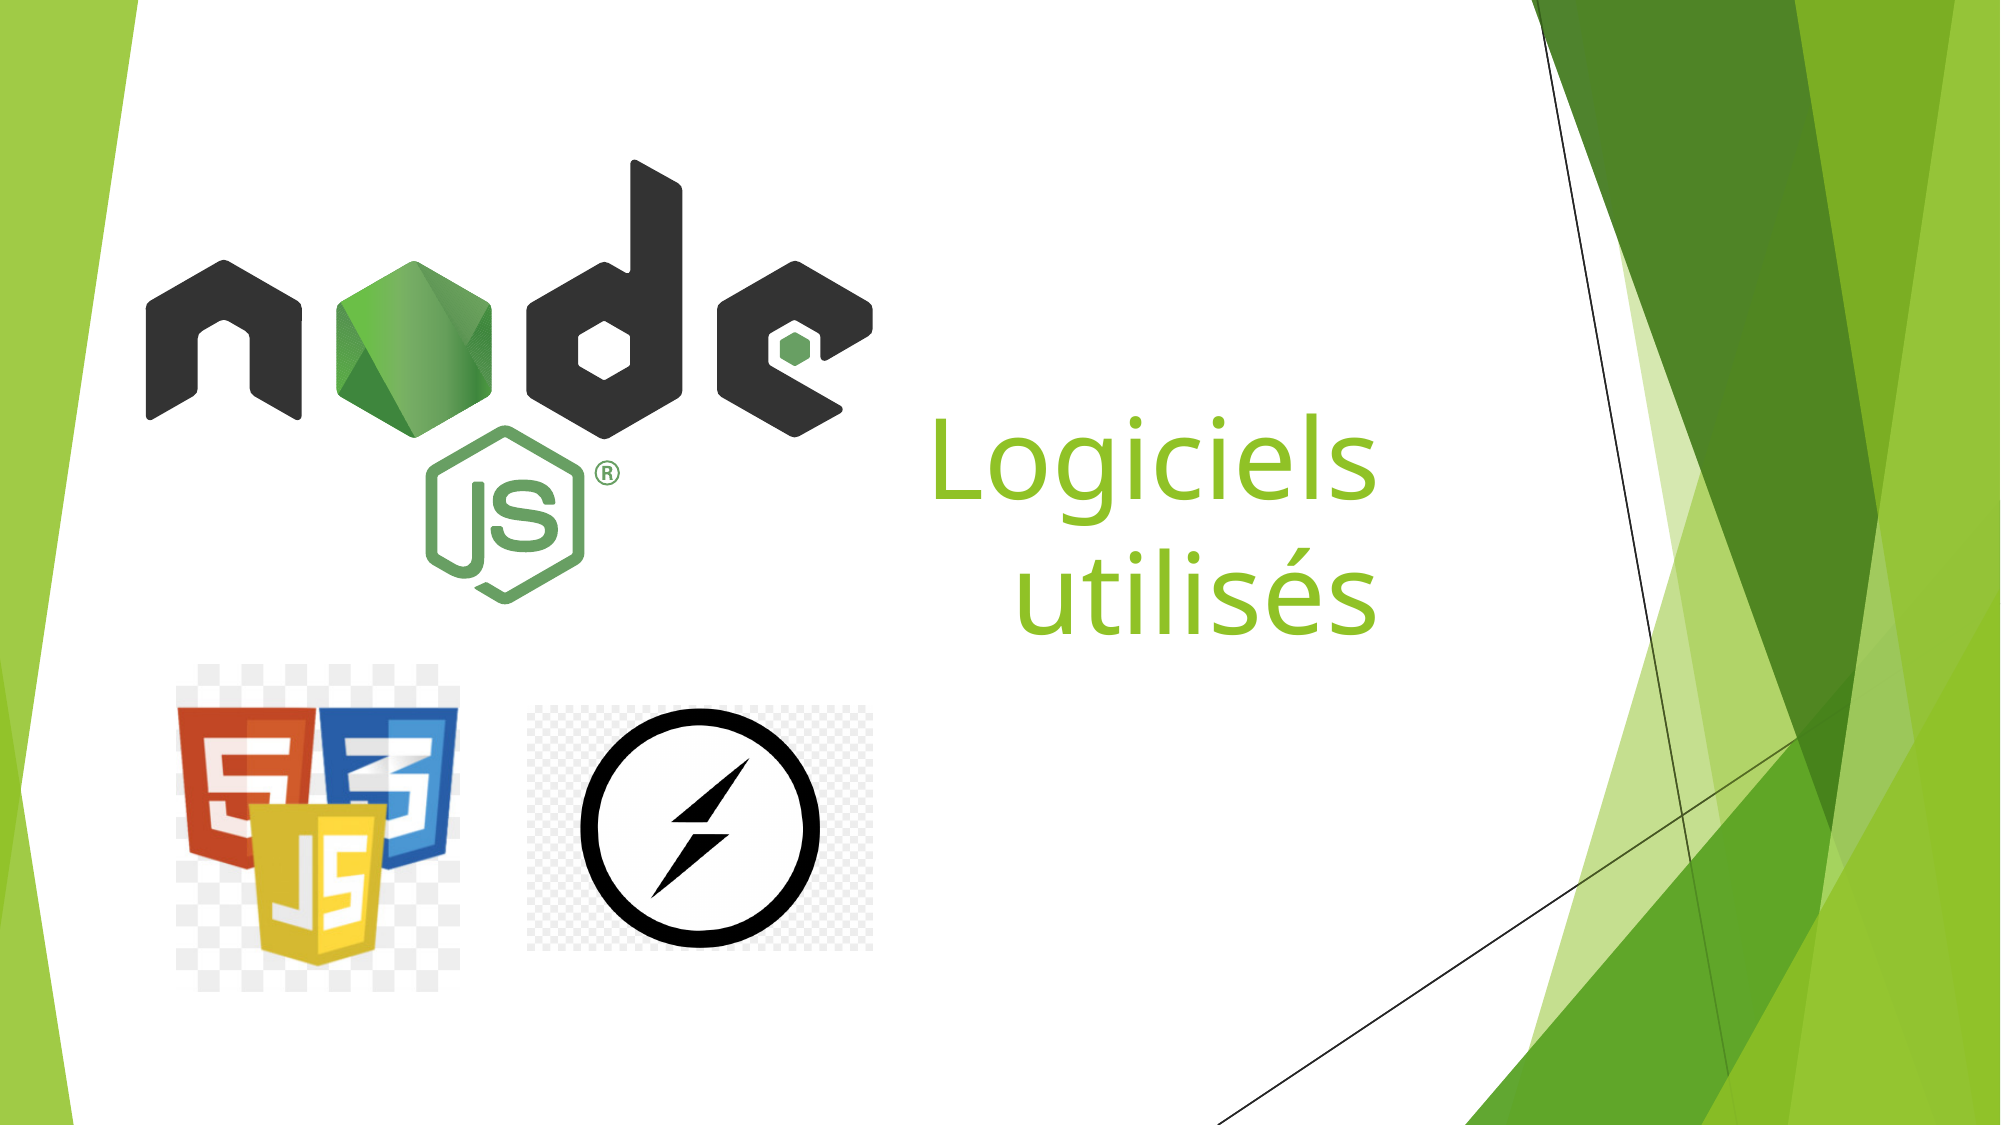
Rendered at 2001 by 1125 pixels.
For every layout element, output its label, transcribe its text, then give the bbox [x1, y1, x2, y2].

title Logiciels utilisés [910, 282, 1525, 665]
text_box [484, 370, 1140, 720]
picture [176, 664, 460, 992]
text_box [1465, 0, 2000, 1125]
text_box [0, 0, 139, 930]
picture [527, 720, 873, 951]
picture [145, 159, 873, 605]
